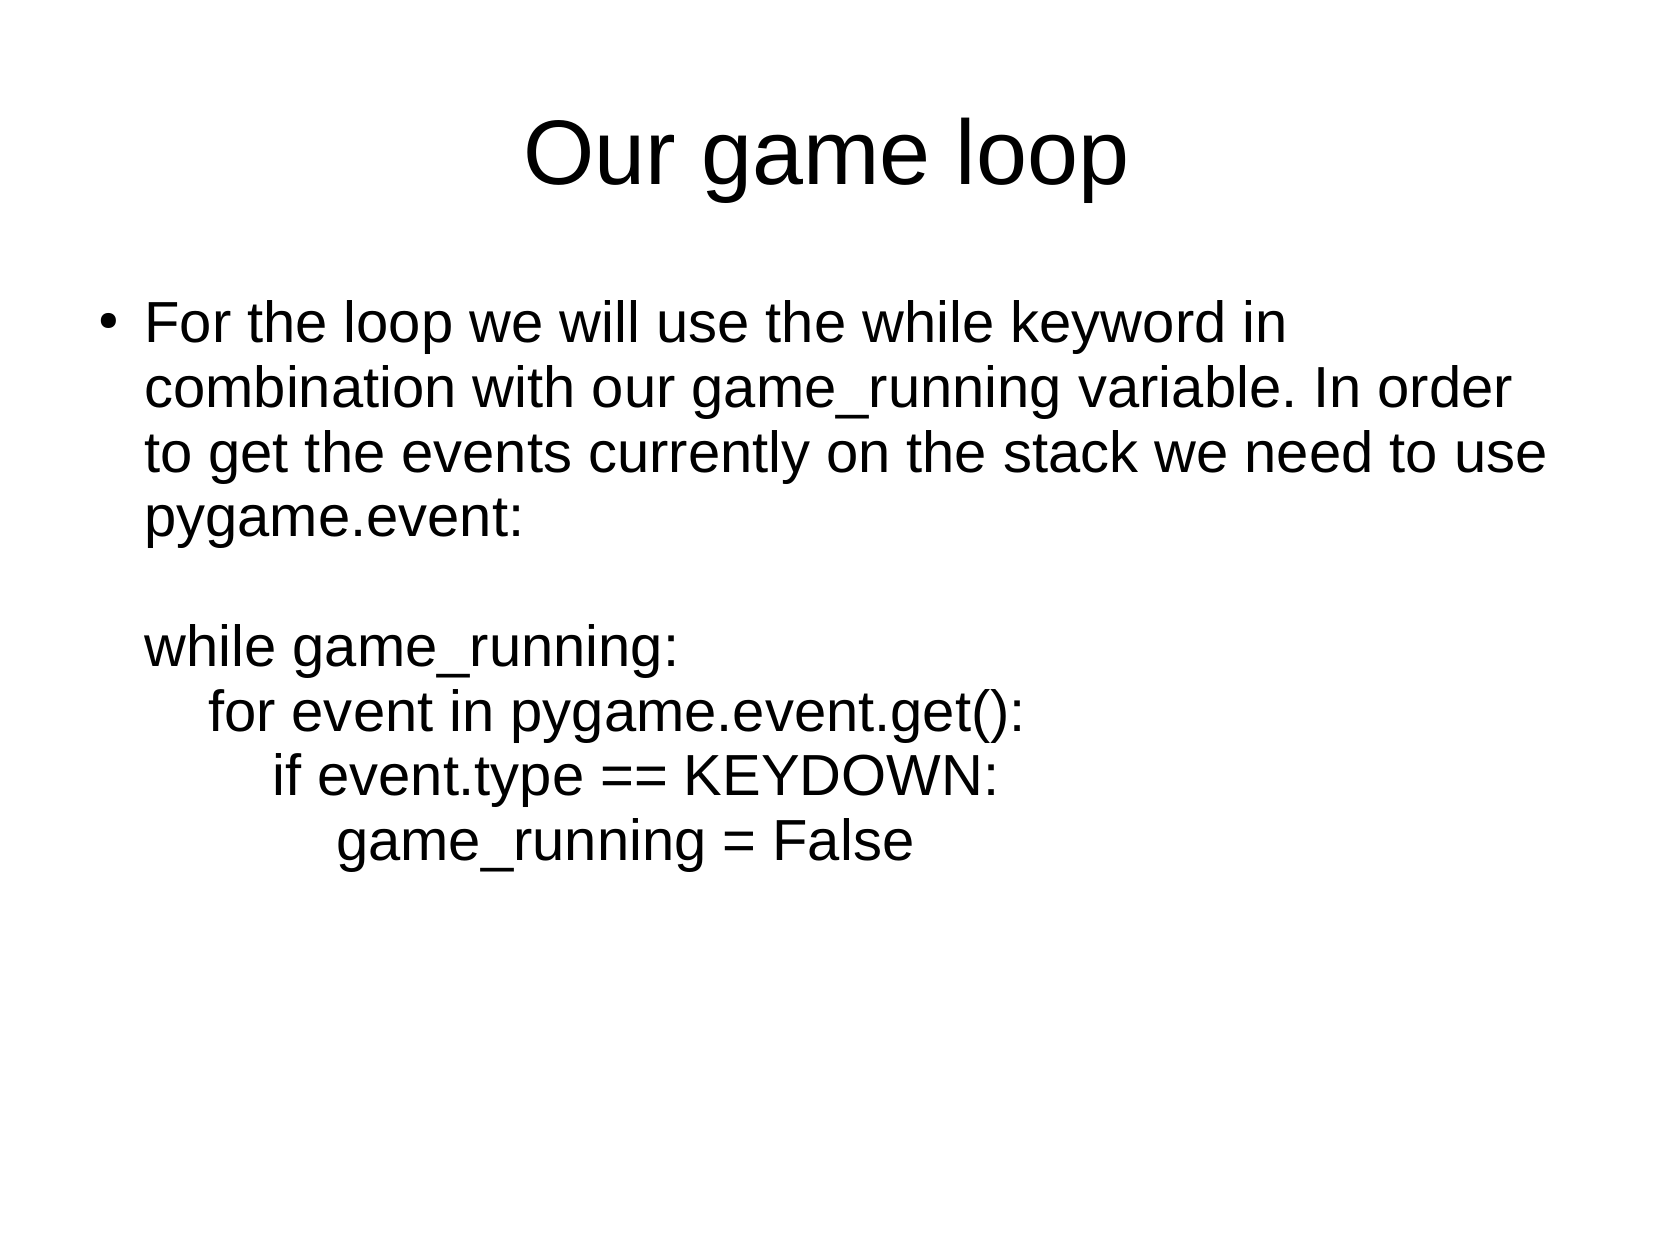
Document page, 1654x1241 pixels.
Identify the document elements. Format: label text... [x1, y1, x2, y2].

list For the loop we will use the while keyword in combination with our game_running variable. In order to get the events currently on the stack we need to use pygame.event: while game_running: for event in pygame.event.get(): if event.type == KEYDOWN: game_running = False [82, 290, 1571, 1010]
title Our game loop [82, 49, 1571, 257]
